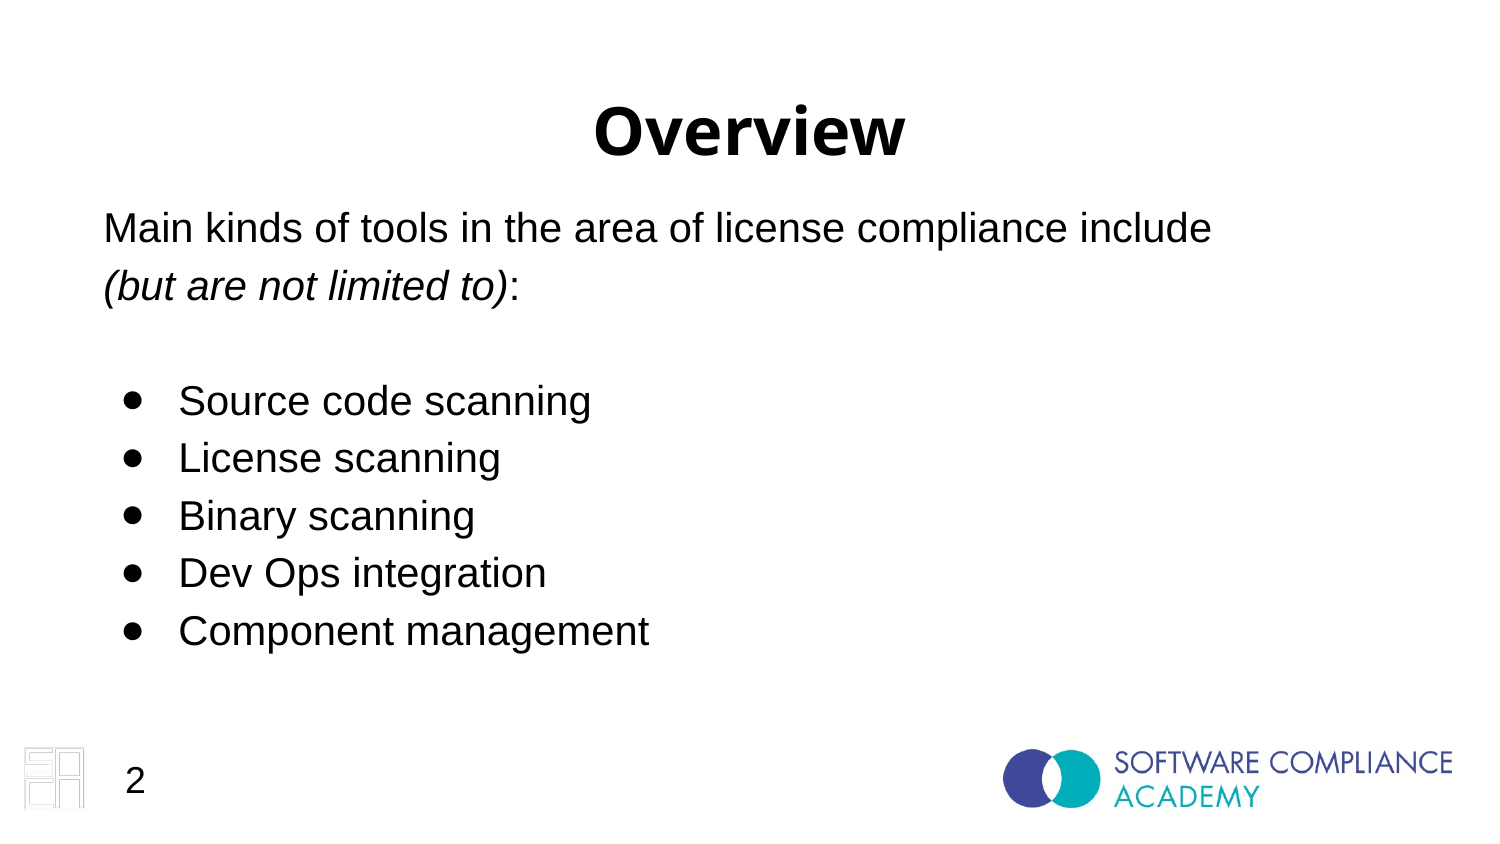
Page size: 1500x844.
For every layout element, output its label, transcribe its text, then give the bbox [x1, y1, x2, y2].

text_box Main kinds of tools in the area of license compliance include (but are not limited to): Source code scanning License scanning Binary scanning Dev Ops integration Component management [88, 186, 1447, 724]
text_box Overview [74, 39, 1425, 169]
picture [23, 746, 86, 811]
picture [1003, 749, 1452, 808]
